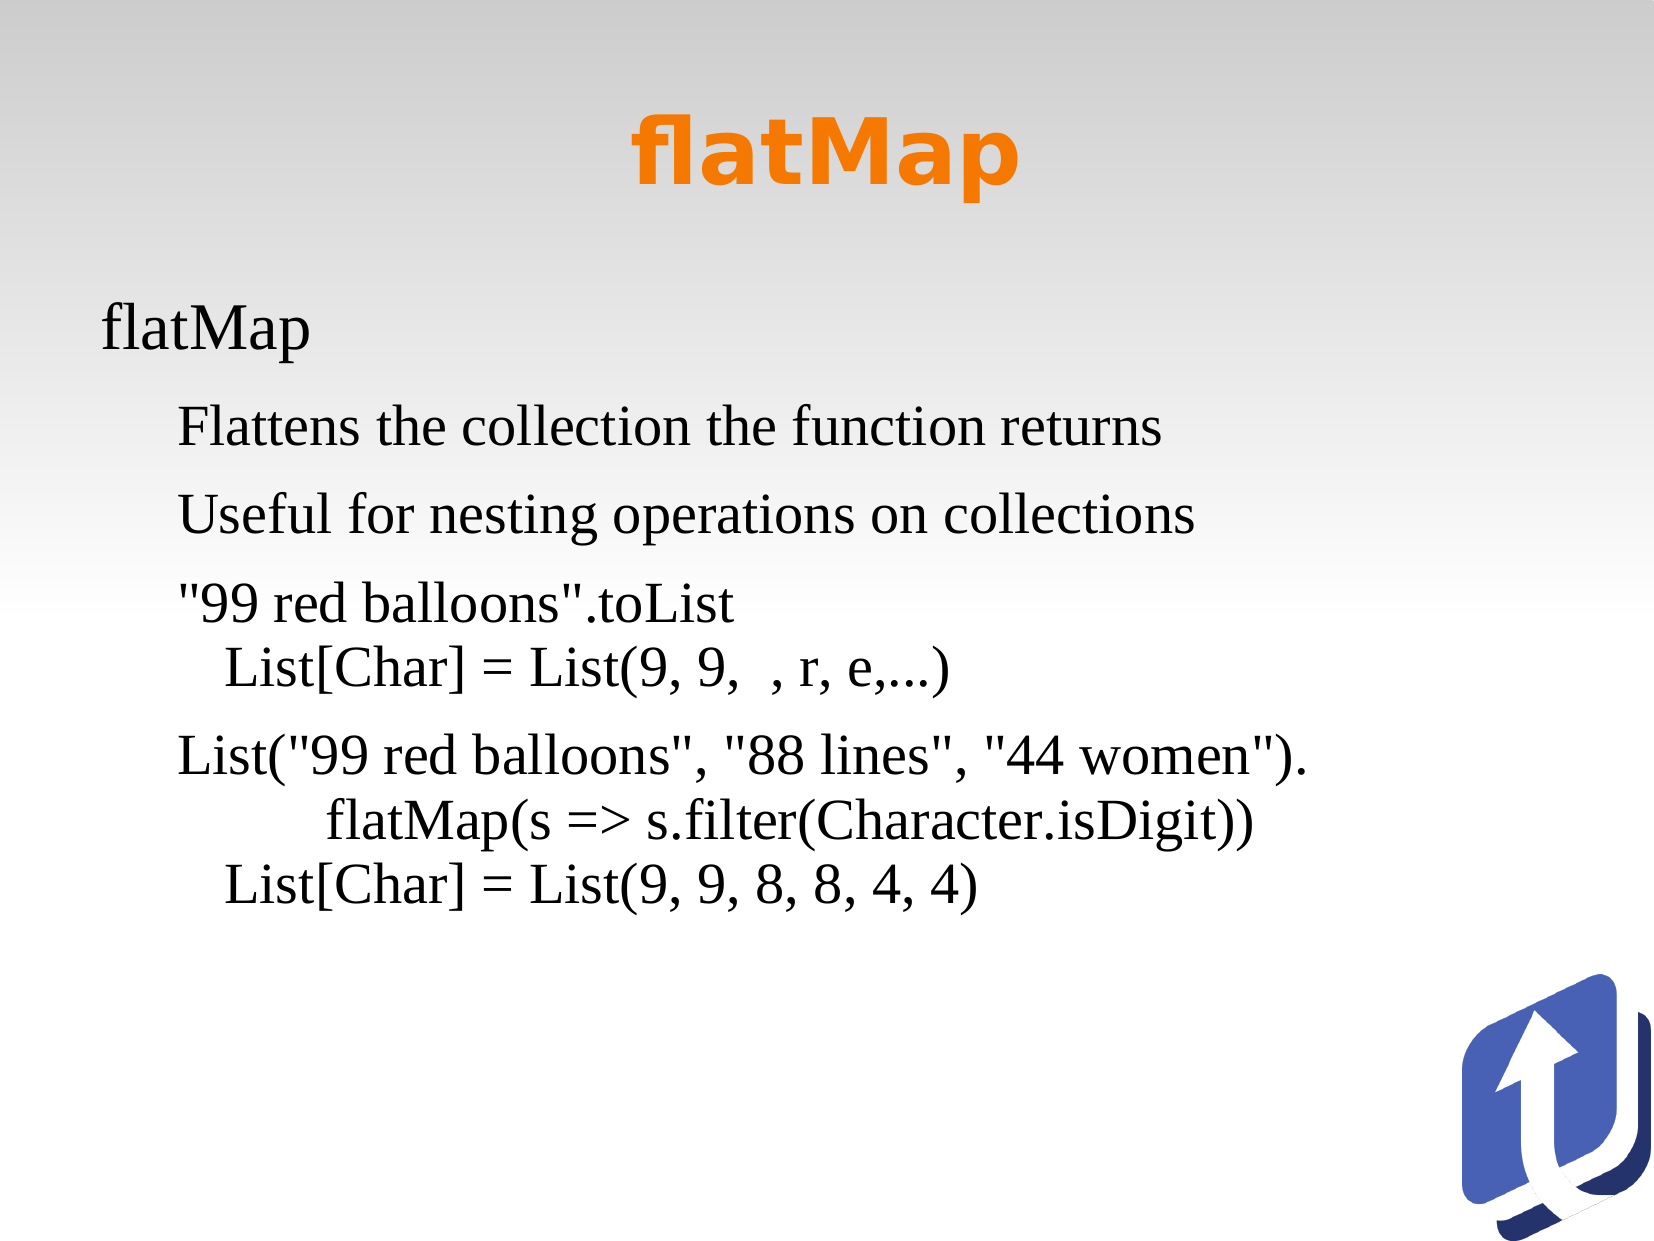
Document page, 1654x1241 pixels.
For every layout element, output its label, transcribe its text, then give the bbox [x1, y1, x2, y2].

picture [1462, 974, 1651, 1241]
list flatMap Flattens the collection the function returns Useful for nesting operations on collections "99 red balloons".toList List[Char] = List(9, 9, , r, e,...) List("99 red balloons", "88 lines", "44 women"). flatMap(s => s.filter(Character.isDigit)) List[Char] = List(9, 9, 8, 8, 4, 4) [82, 290, 1571, 1094]
title flatMap [82, 56, 1571, 250]
